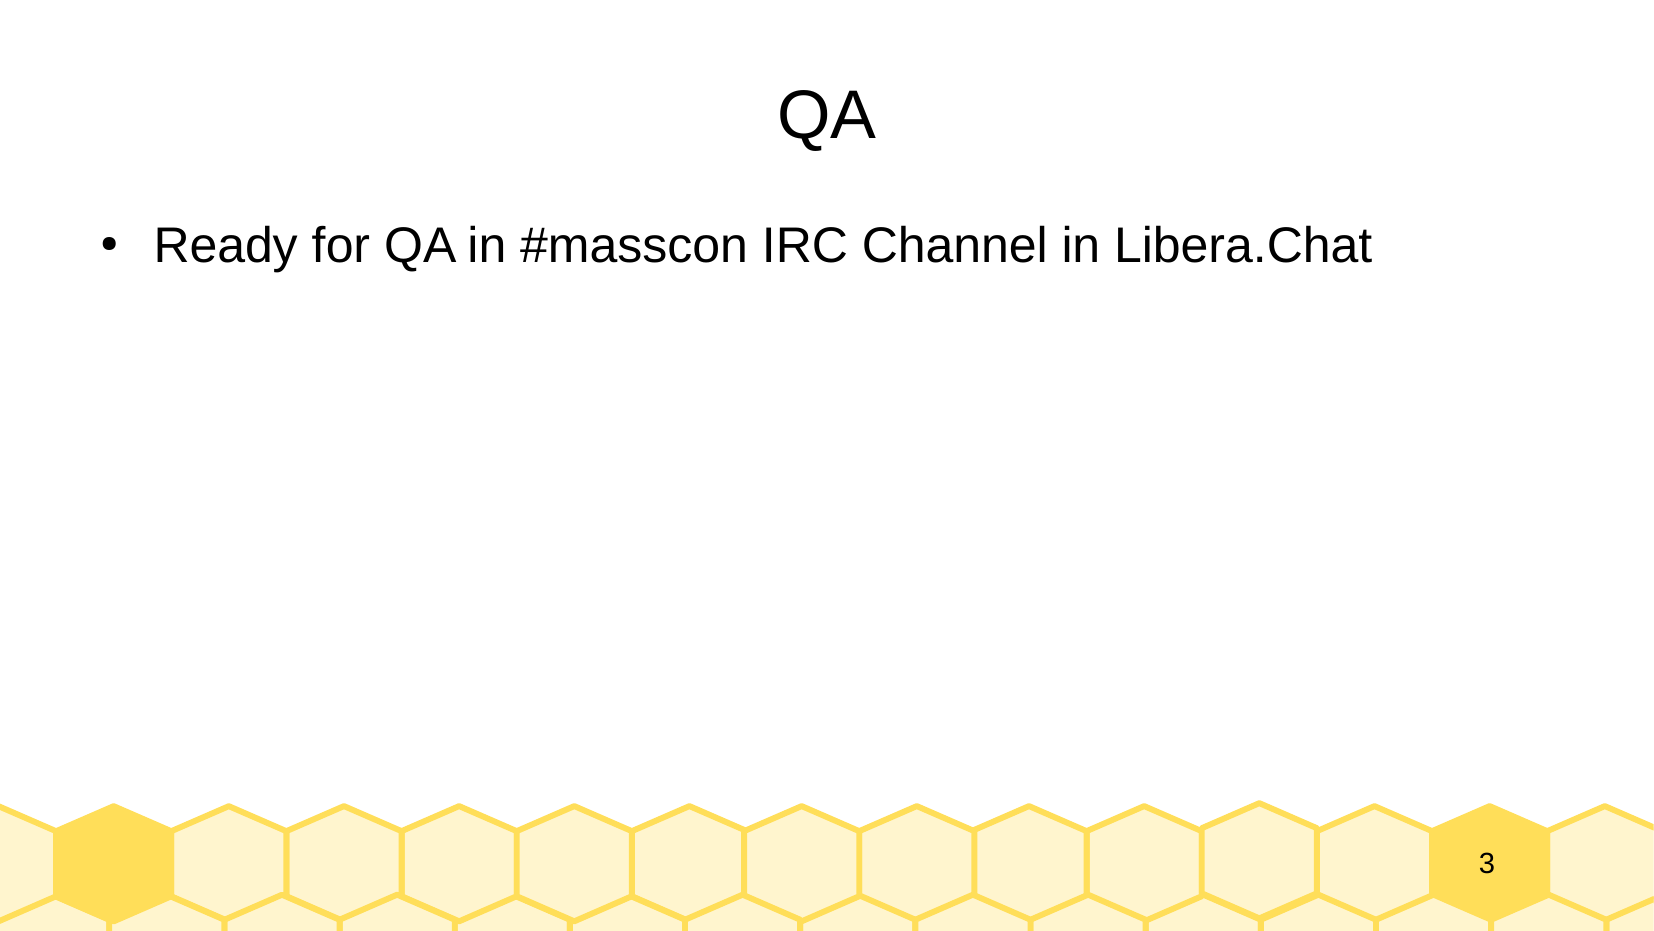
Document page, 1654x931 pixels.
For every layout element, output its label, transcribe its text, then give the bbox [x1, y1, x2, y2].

list Ready for QA in #masscon IRC Channel in Libera.Chat [82, 217, 1571, 758]
title QA [82, 37, 1571, 193]
